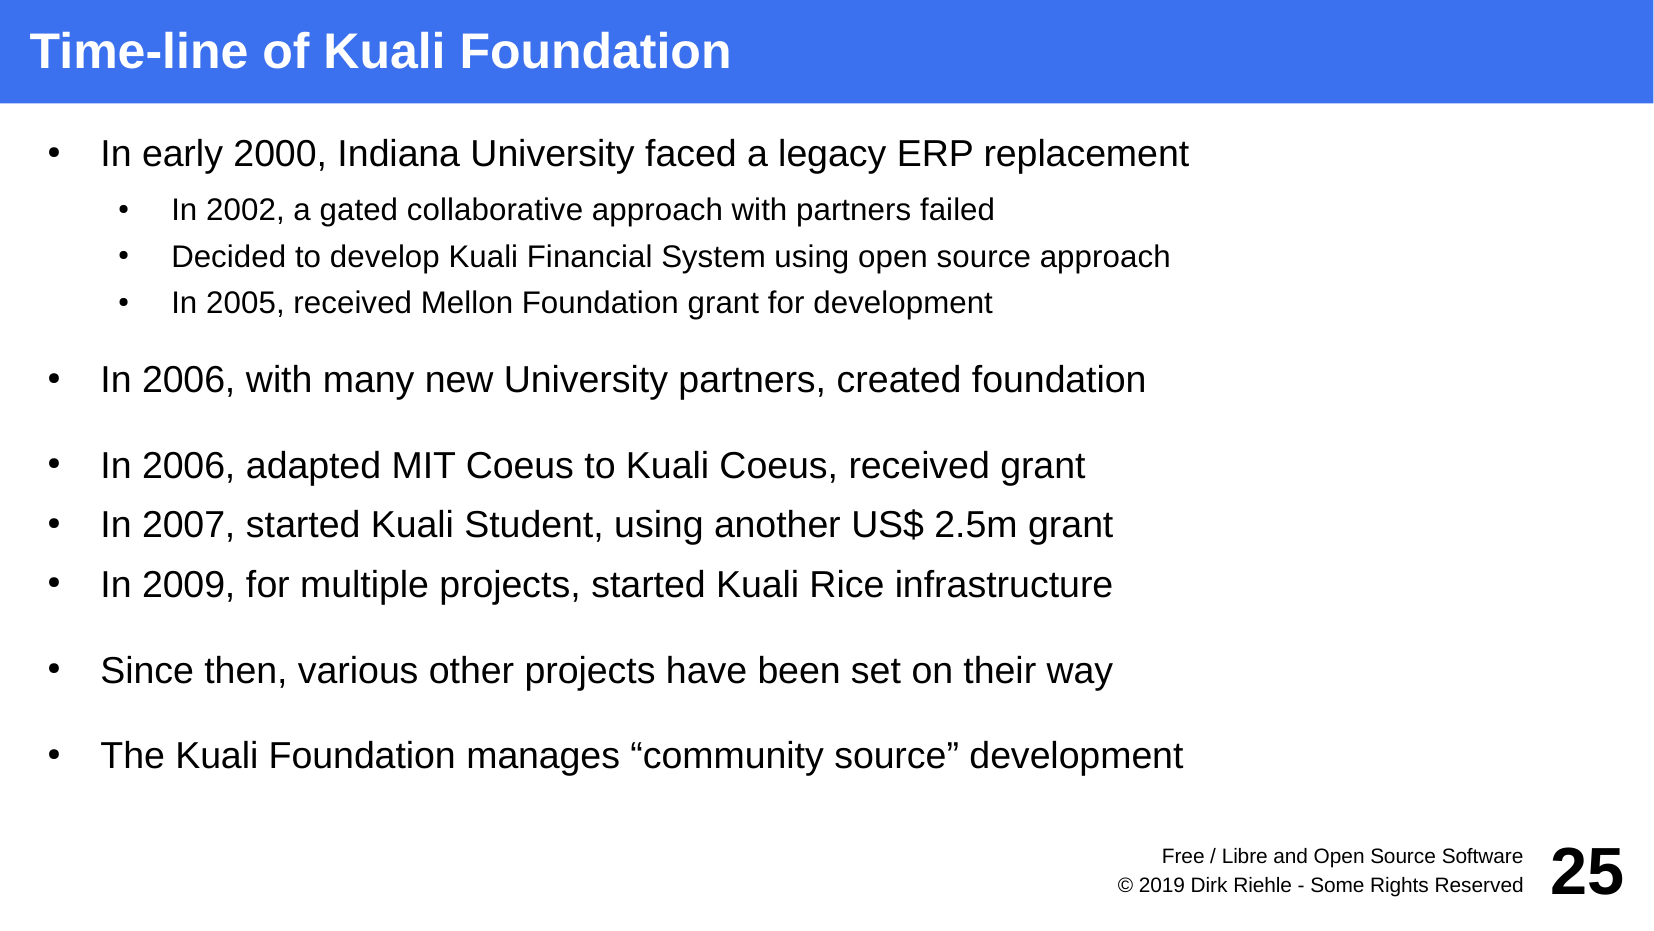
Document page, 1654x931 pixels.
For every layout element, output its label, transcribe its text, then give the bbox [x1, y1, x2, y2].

title Time-line of Kuali Foundation [0, 0, 1654, 104]
list In early 2000, Indiana University faced a legacy ERP replacement In 2002, a gated collaborative approach with partners failed Decided to develop Kuali Financial System using open source approach In 2005, received Mellon Foundation grant for development In 2006, with many new University partners, created foundation In 2006, adapted MIT Coeus to Kuali Coeus, received grant In 2007, started Kuali Student, using another US$ 2.5m grant In 2009, for multiple projects, started Kuali Rice infrastructure Since then, various other projects have been set on their way The Kuali Foundation manages “community source” development [29, 132, 1625, 813]
